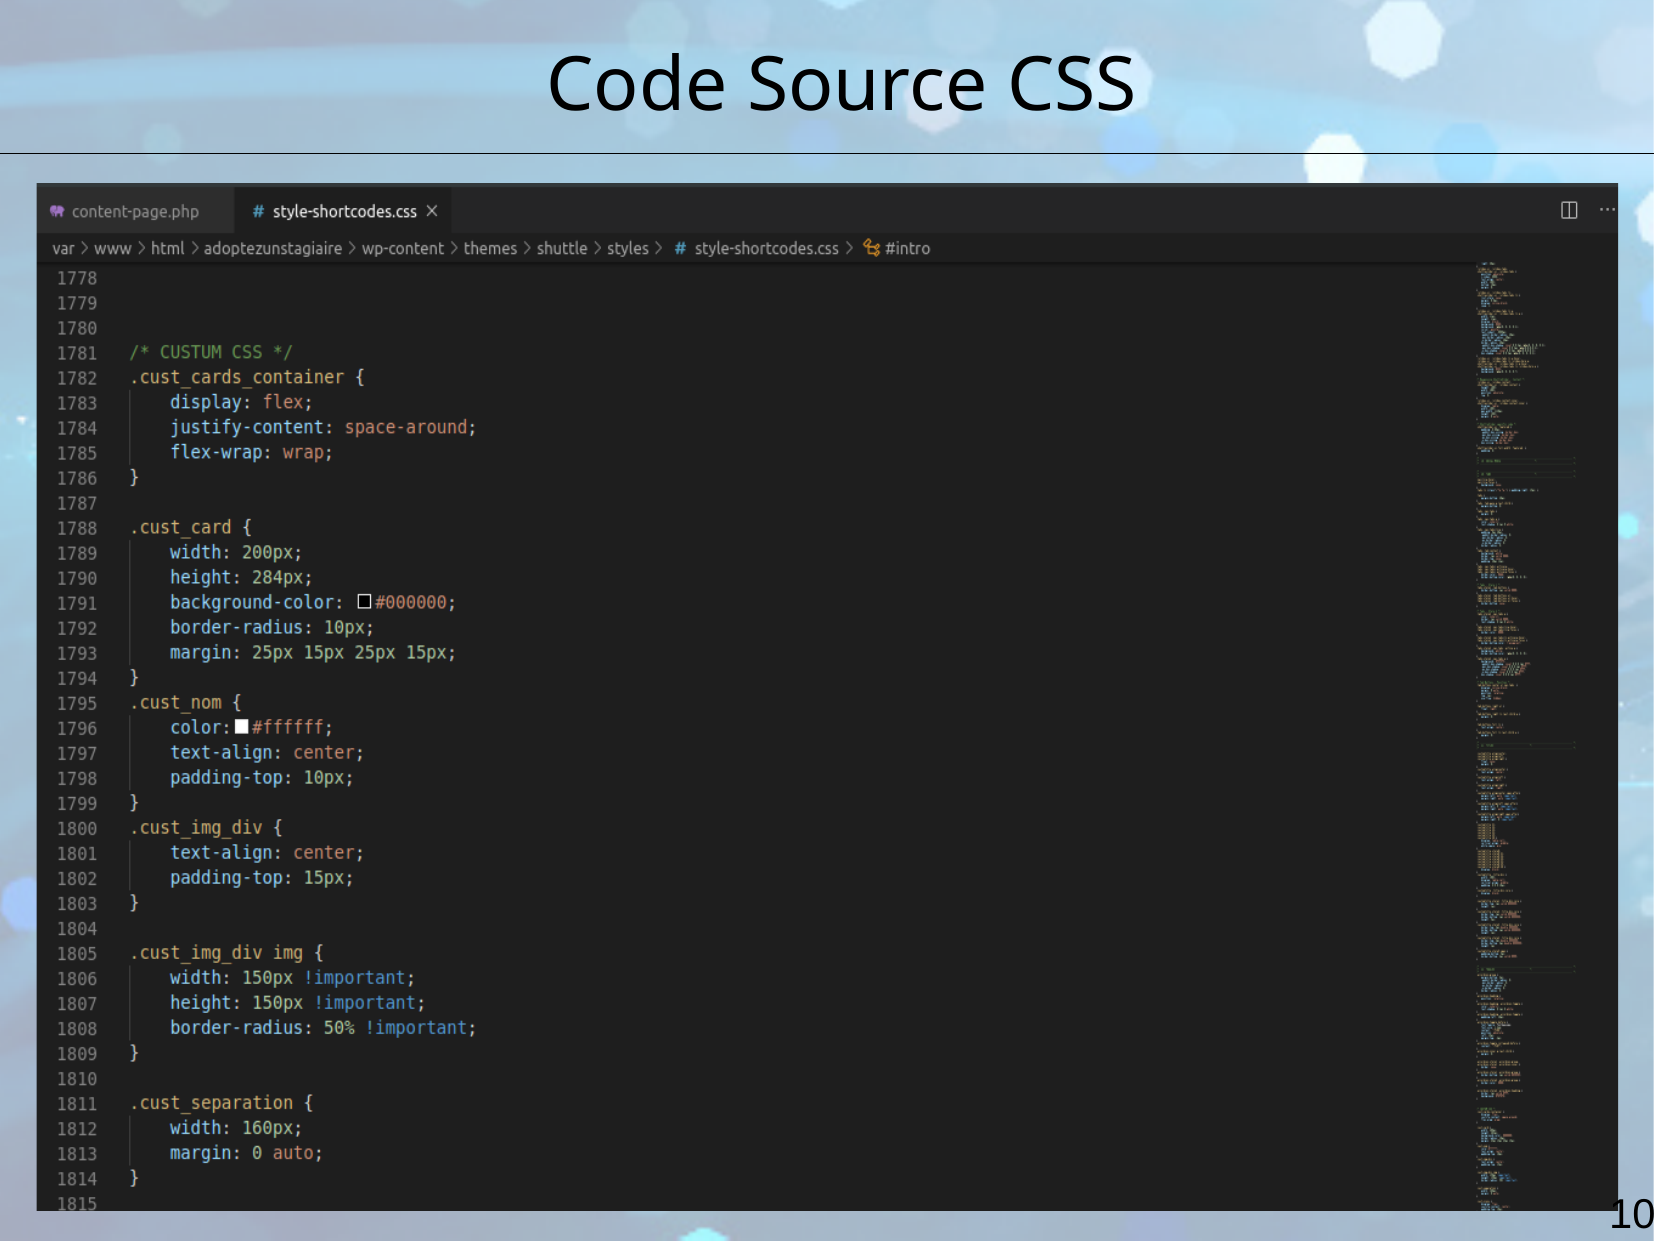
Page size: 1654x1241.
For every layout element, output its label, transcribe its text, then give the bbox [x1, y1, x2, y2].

picture [0, 154, 1654, 1241]
text_box 10 [1594, 1183, 1654, 1241]
text_box Code Source CSS [531, 22, 1206, 142]
picture [0, 0, 1654, 153]
